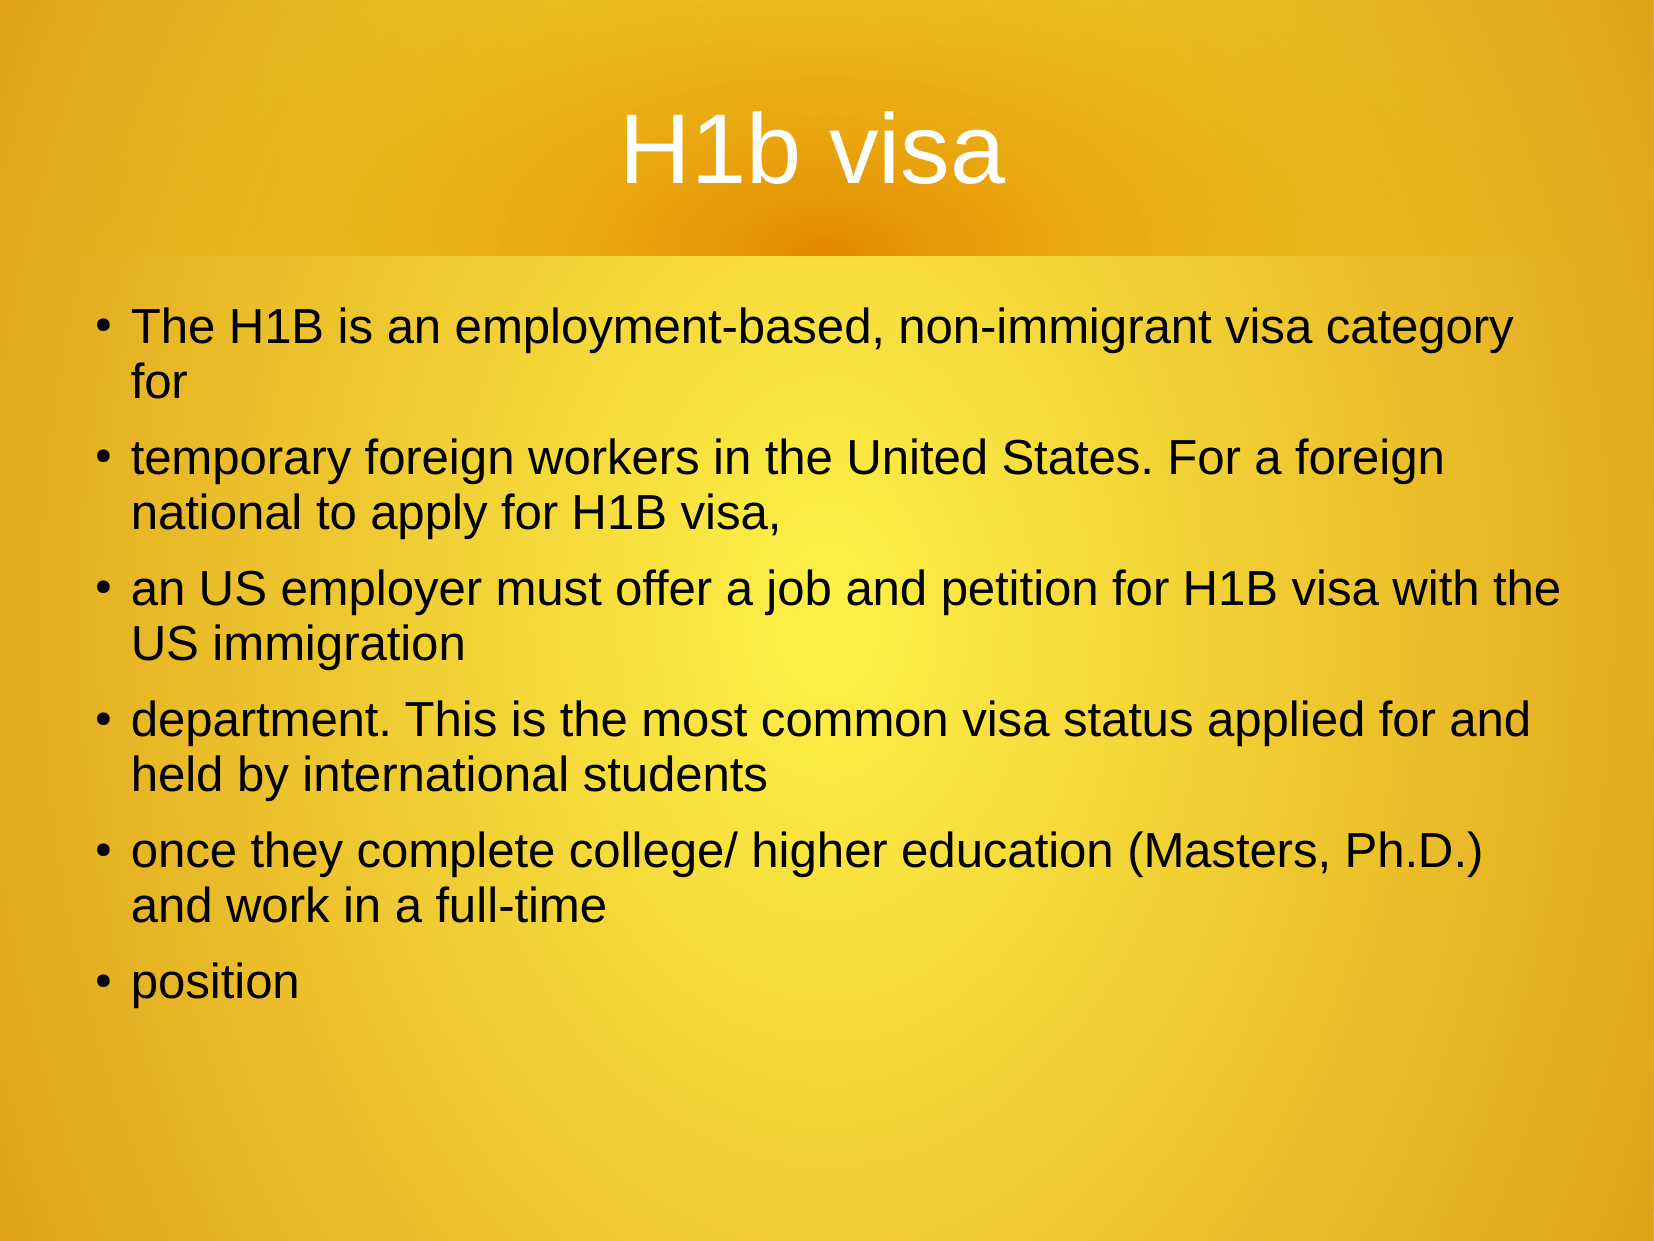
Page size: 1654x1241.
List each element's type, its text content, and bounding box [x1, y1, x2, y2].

title H1b visa [82, 47, 1571, 252]
list The H1B is an employment-based, non-immigrant visa category for temporary foreign workers in the United States. For a foreign national to apply for H1B visa, an US employer must offer a job and petition for H1B visa with the US immigration department. This is the most common visa status applied for and held by international students once they complete college/ higher education (Masters, Ph.D.) and work in a full-time position [82, 299, 1571, 1019]
